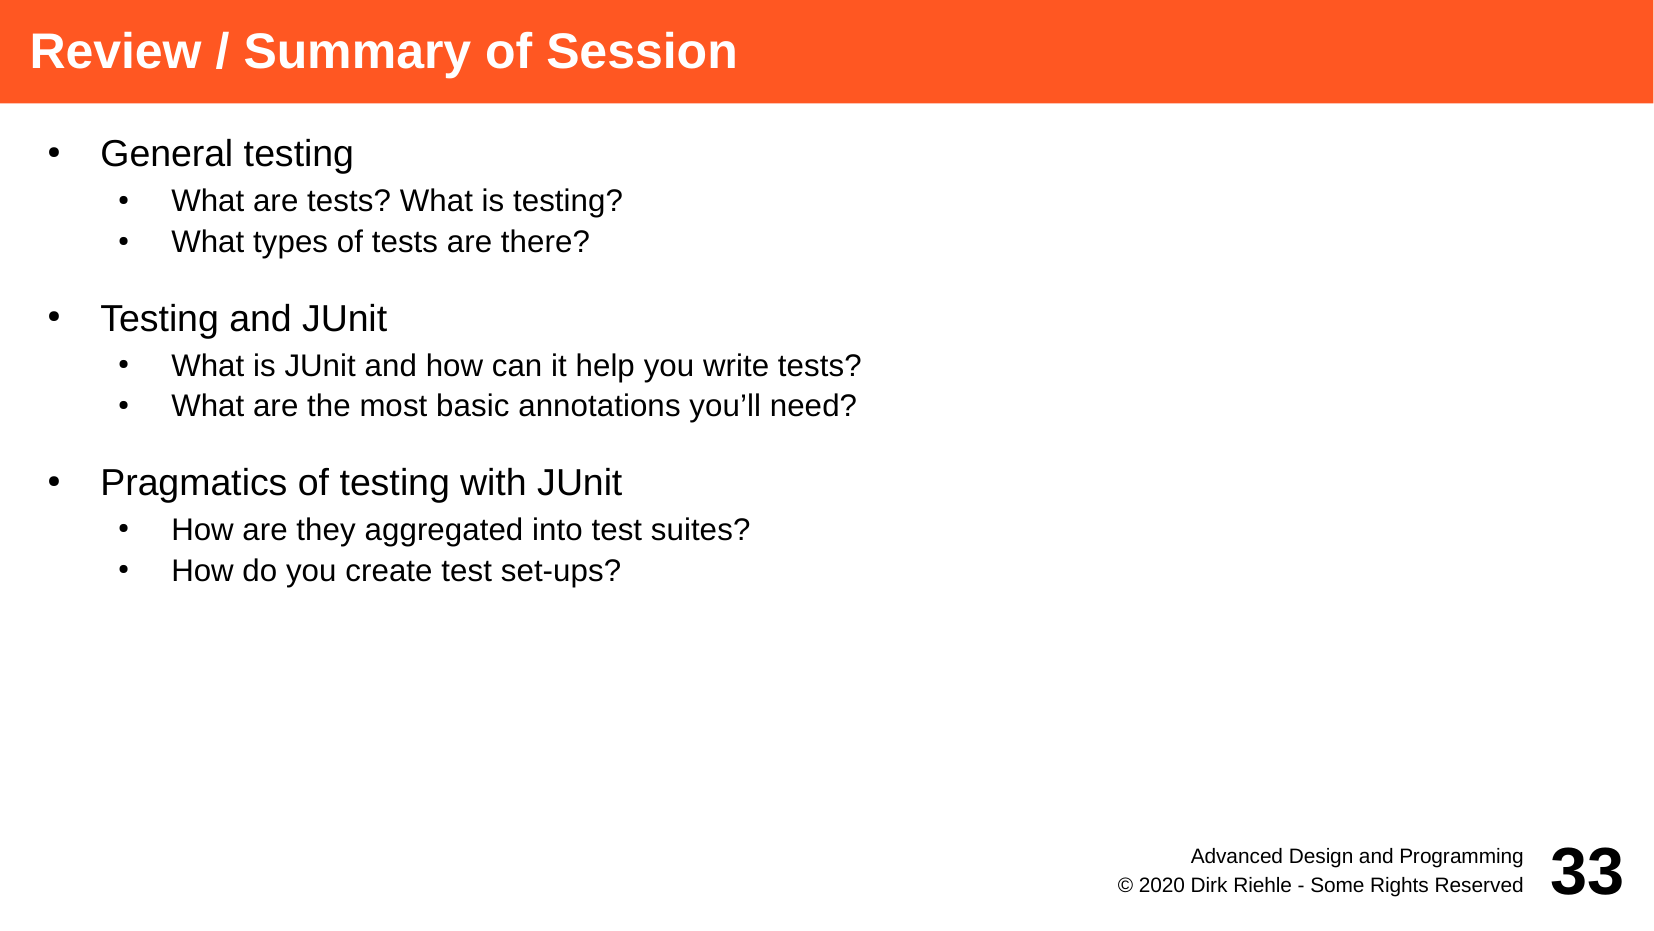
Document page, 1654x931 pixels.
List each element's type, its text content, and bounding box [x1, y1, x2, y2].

list General testing What are tests? What is testing? What types of tests are there? Testing and JUnit What is JUnit and how can it help you write tests? What are the most basic annotations you’ll need? Pragmatics of testing with JUnit How are they aggregated into test suites? How do you create test set-ups? [29, 132, 1625, 813]
title Review / Summary of Session [0, 0, 1654, 104]
